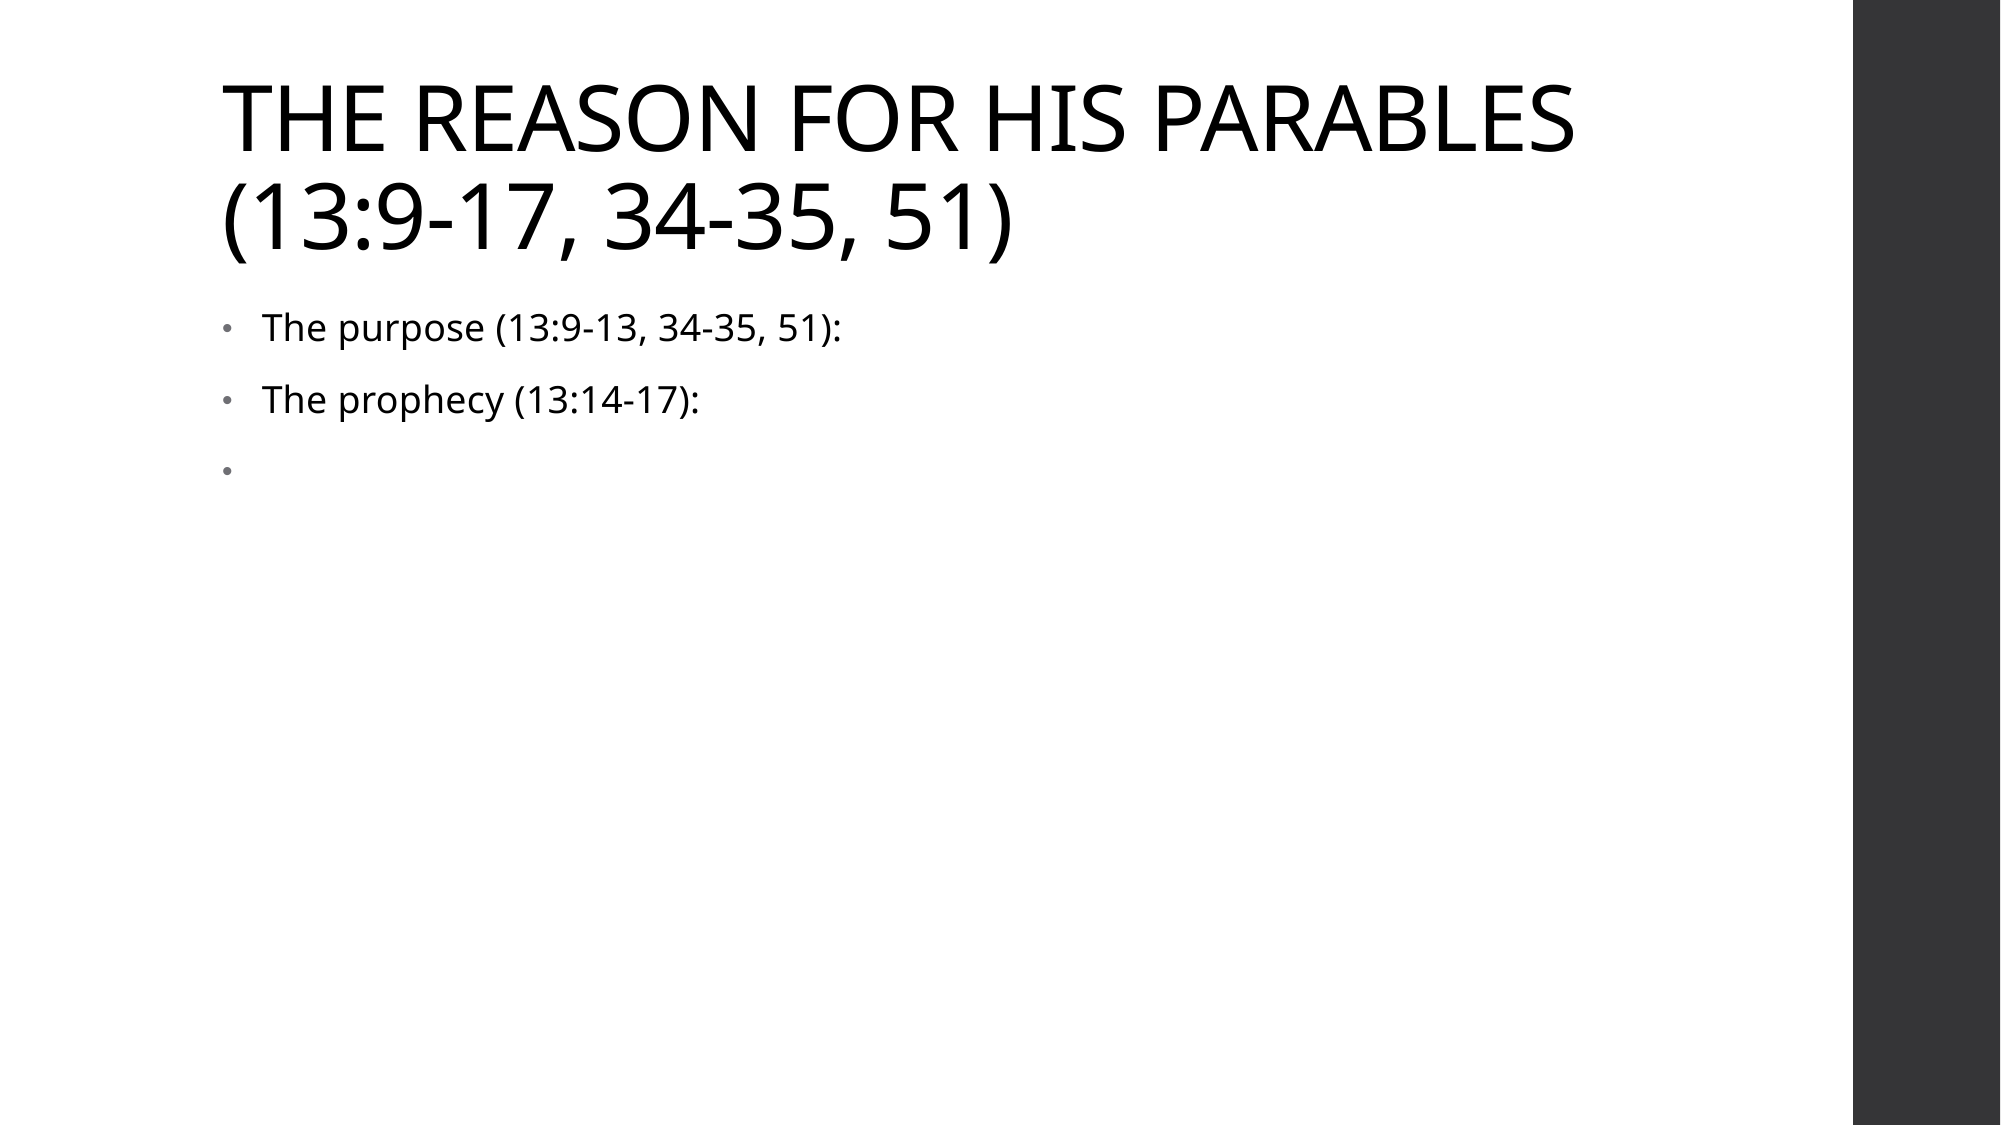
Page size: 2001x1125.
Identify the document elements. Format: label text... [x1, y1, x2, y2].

title THE REASON FOR HIS PARABLES (13:9-17, 34-35, 51) [206, 60, 1797, 278]
list The purpose (13:9-13, 34-35, 51): The prophecy (13:14-17): [206, 299, 1617, 1014]
